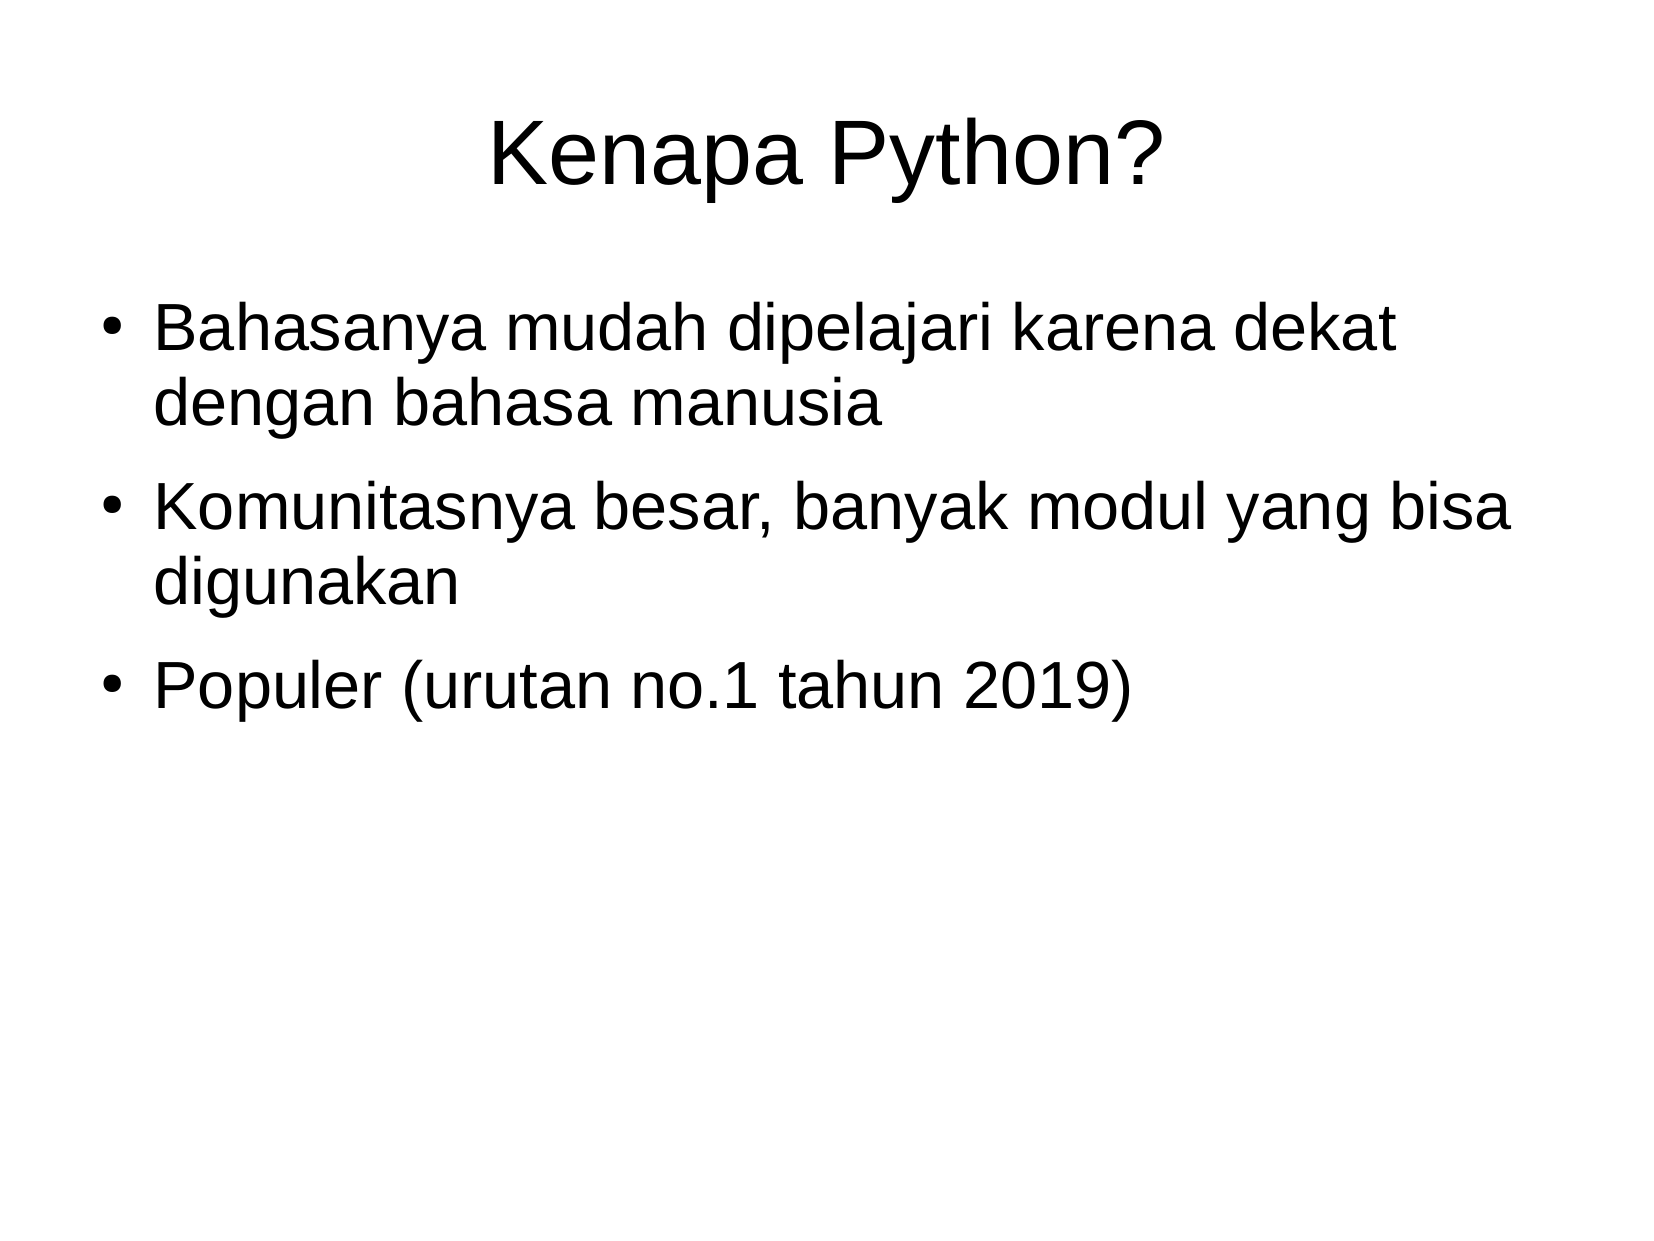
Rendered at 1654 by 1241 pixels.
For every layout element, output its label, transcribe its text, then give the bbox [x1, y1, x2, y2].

title Kenapa Python? [82, 49, 1571, 257]
list Bahasanya mudah dipelajari karena dekat dengan bahasa manusia Komunitasnya besar, banyak modul yang bisa digunakan Populer (urutan no.1 tahun 2019) [82, 290, 1571, 1010]
